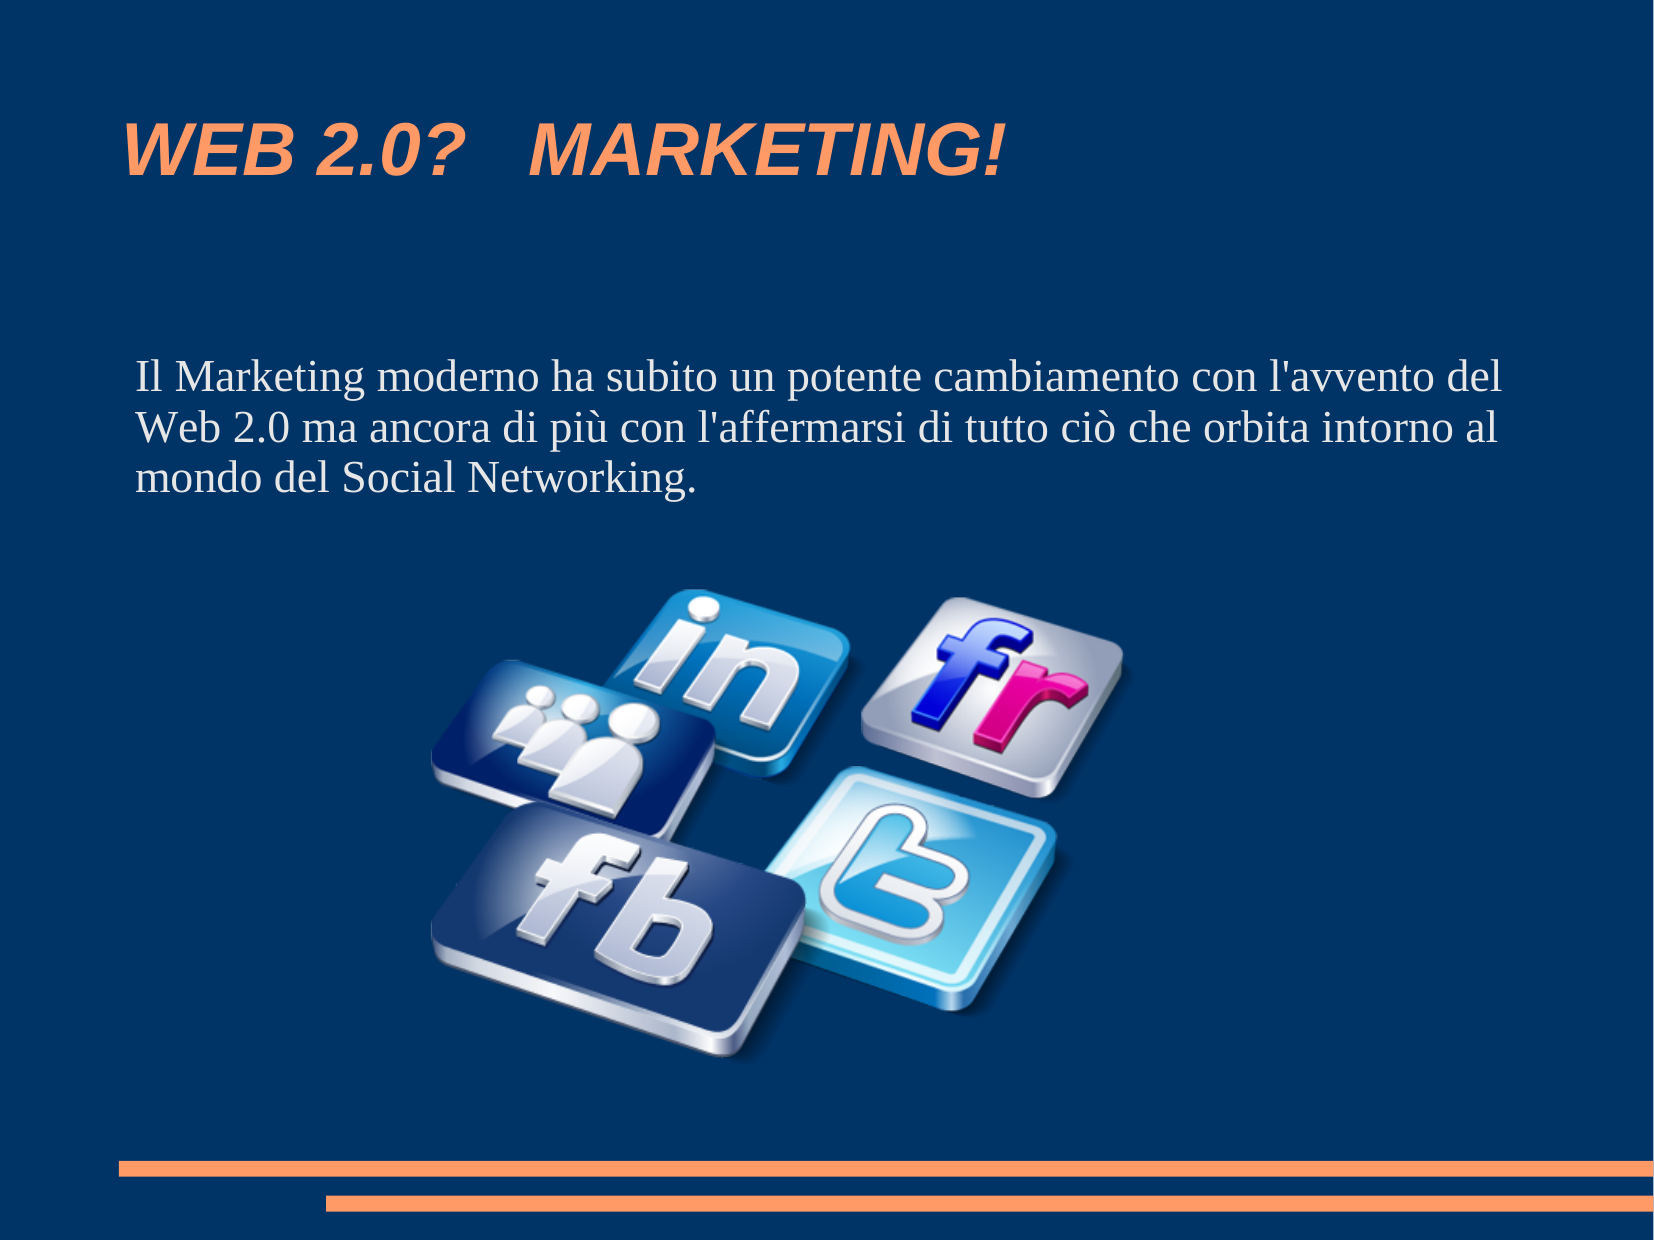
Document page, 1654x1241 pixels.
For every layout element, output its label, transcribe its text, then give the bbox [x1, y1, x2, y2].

list Il Marketing moderno ha subito un potente cambiamento con l'avvento del Web 2.0 ma ancora di più con l'affermarsi di tutto ciò che orbita intorno al mondo del Social Networking. [134, 350, 1516, 1133]
picture [383, 540, 1195, 1081]
title WEB 2.0? MARKETING! [121, 46, 1534, 254]
